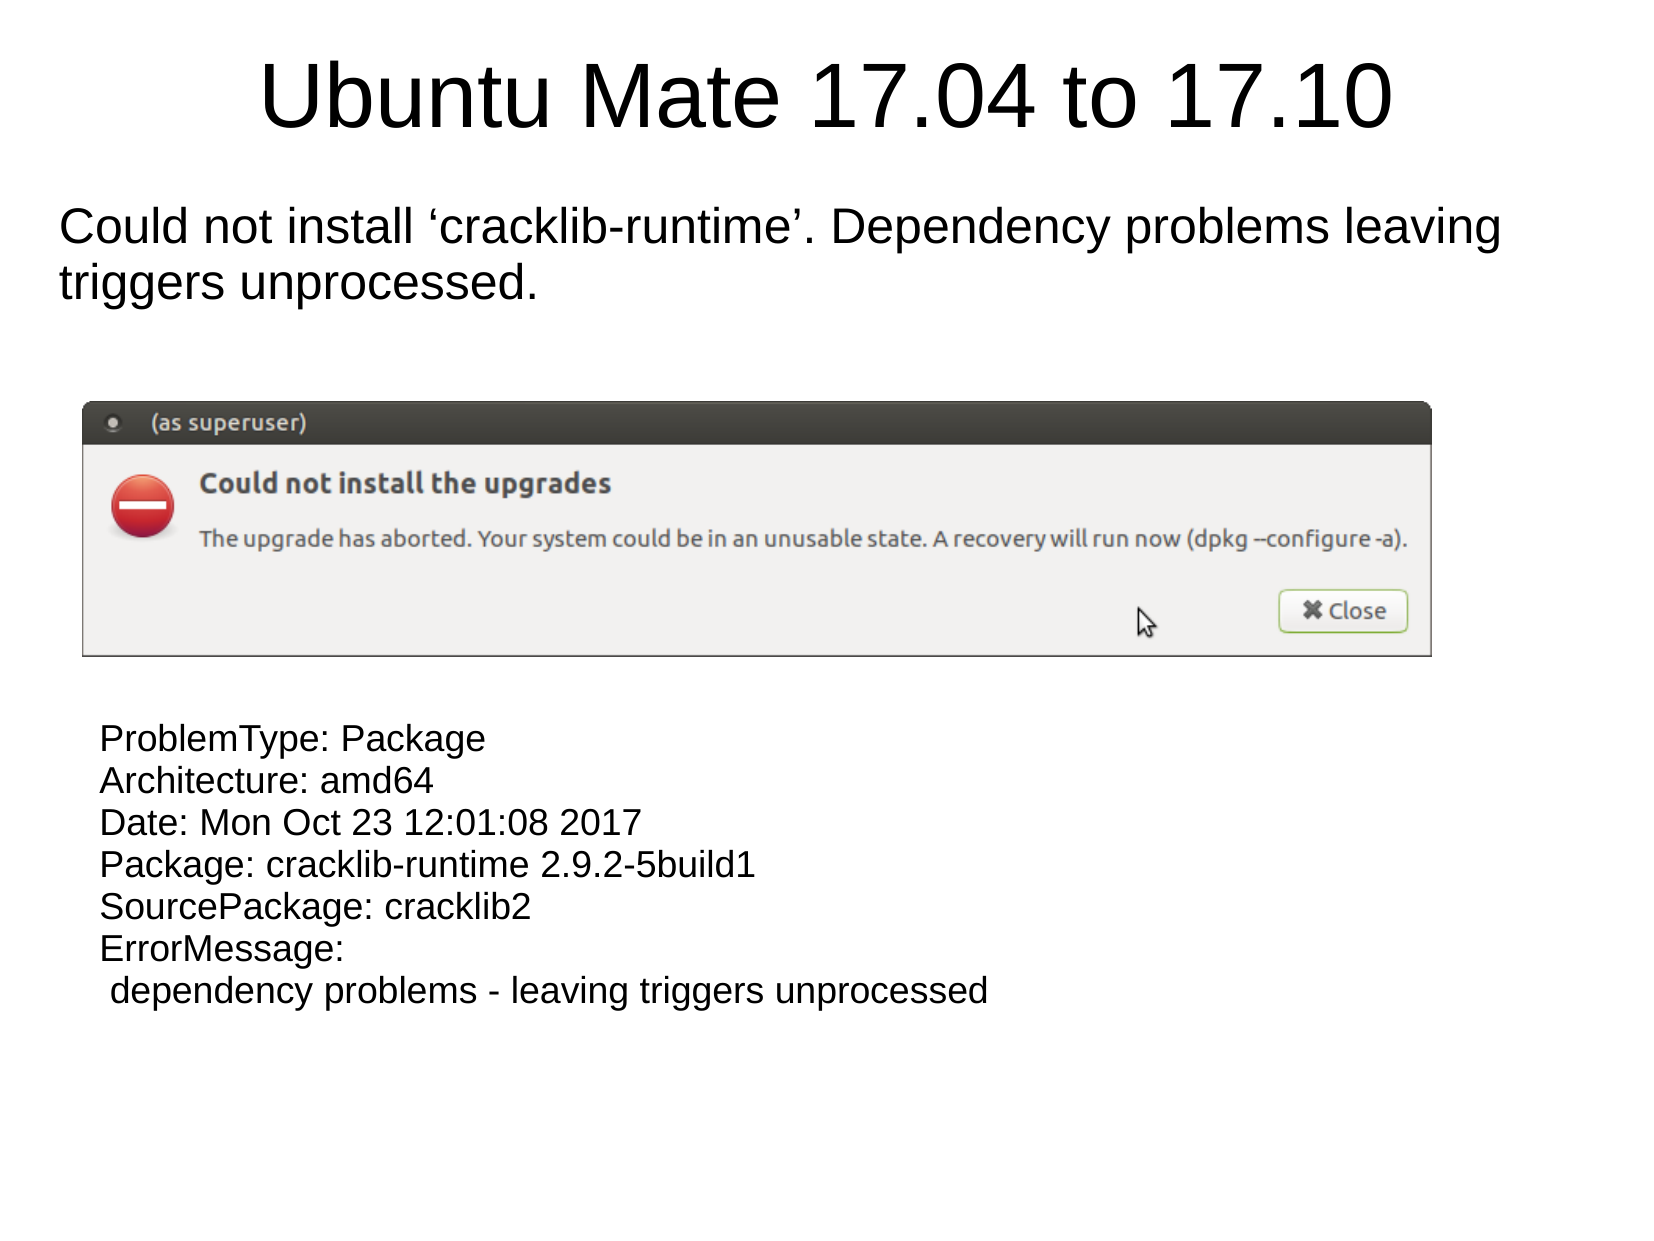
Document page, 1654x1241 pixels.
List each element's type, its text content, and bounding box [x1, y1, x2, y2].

title Could not install ‘cracklib-runtime’. Dependency problems leaving triggers unprocessed. [59, 165, 1548, 343]
picture [82, 401, 1432, 657]
text_box ProblemType: Package Architecture: amd64 Date: Mon Oct 23 12:01:08 2017 Package: cracklib-runtime 2.9.2-5build1 SourcePackage: cracklib2 ErrorMessage: dependency problems - leaving triggers unprocessed [84, 710, 1004, 1016]
title Ubuntu Mate 17.04 to 17.10 [82, 44, 1571, 147]
